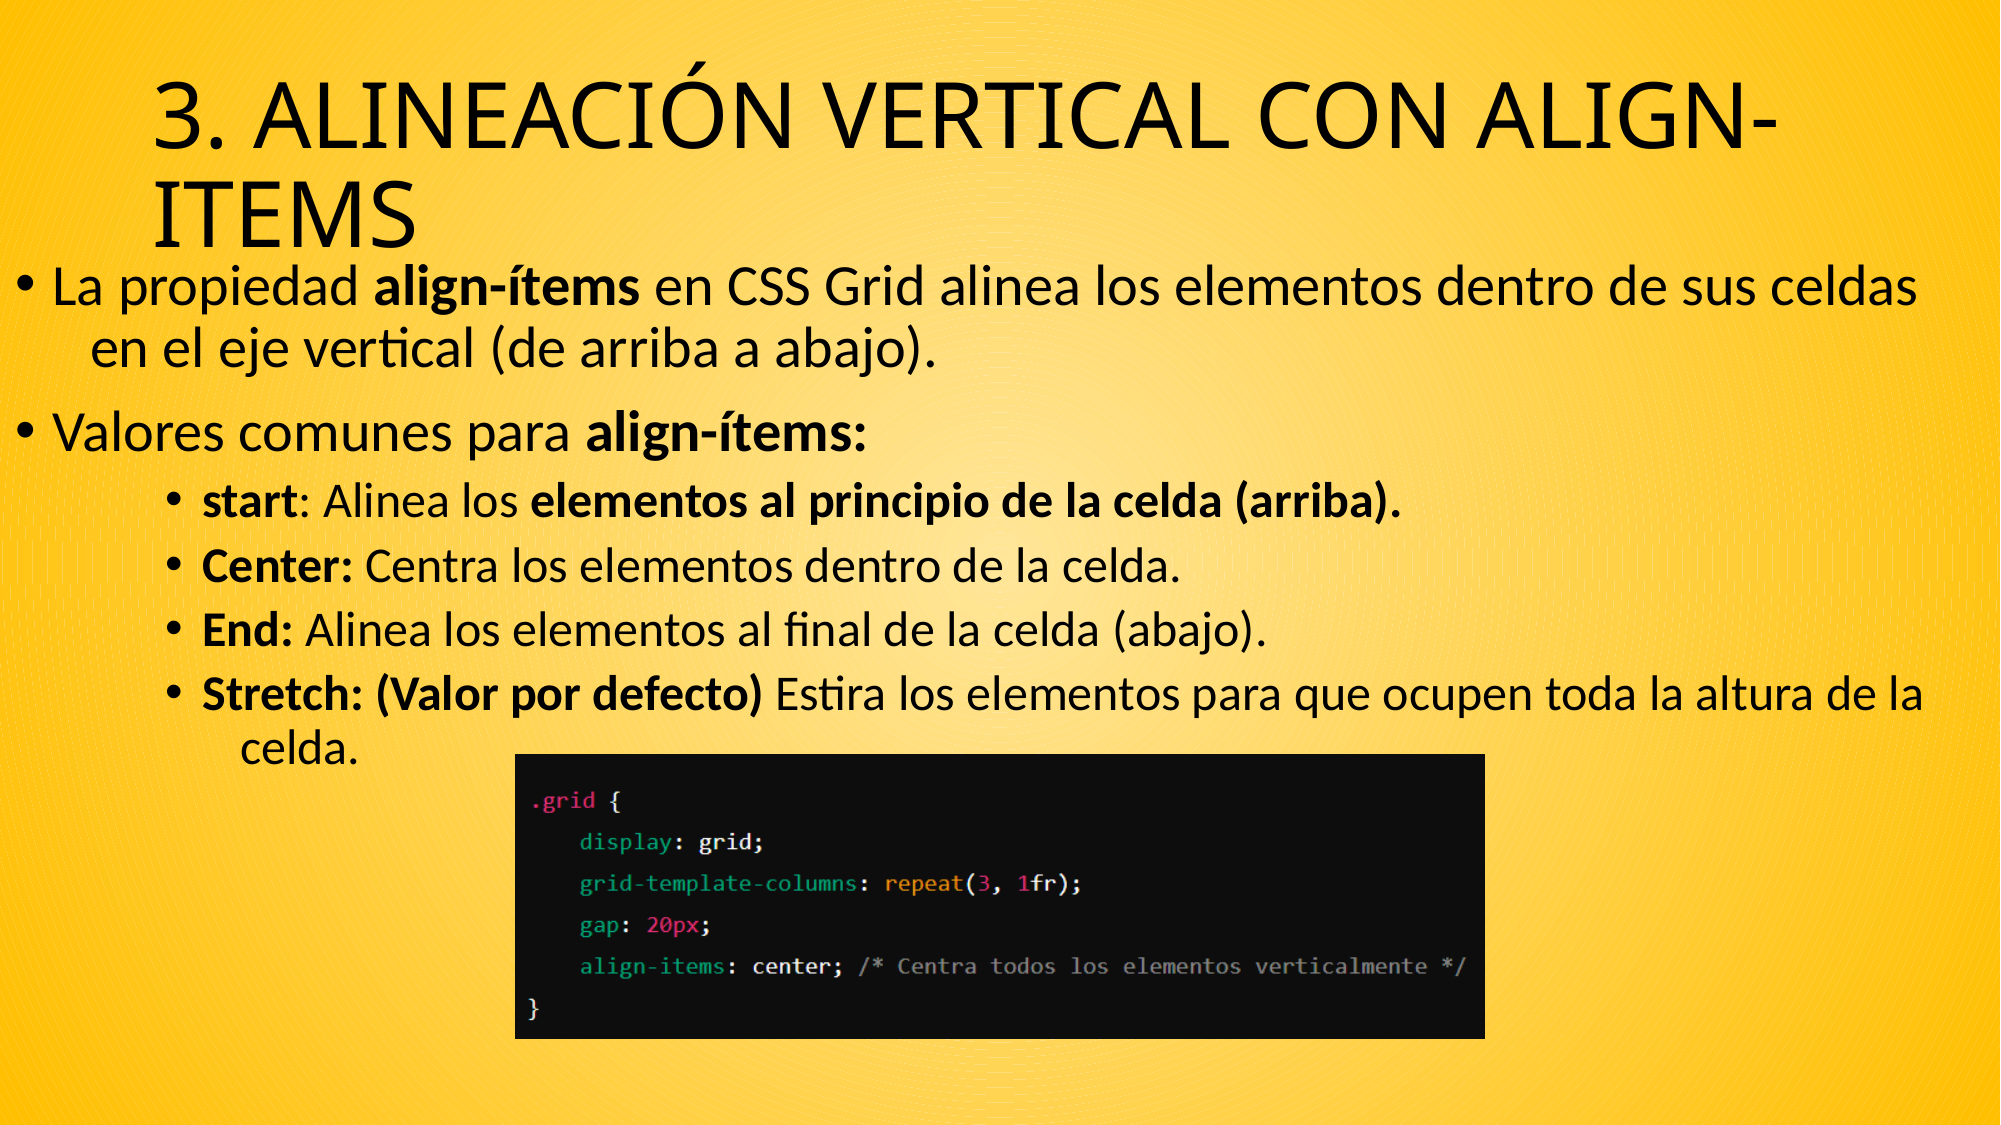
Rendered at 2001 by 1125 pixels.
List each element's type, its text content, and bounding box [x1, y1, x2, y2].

title 3. ALINEACIÓN VERTICAL CON ALIGN-ITEMS [137, 59, 1863, 247]
picture [515, 754, 1485, 1039]
list La propiedad align-ítems en CSS Grid alinea los elementos dentro de sus celdas en el eje vertical (de arriba a abajo). Valores comunes para align-ítems: start: Alinea los elementos al principio de la celda (arriba). Center: Centra los elementos dentro de la celda. End: Alinea los elementos al final de la celda (abajo). Stretch: (Valor por defecto) Estira los elementos para que ocupen toda la altura de la celda. [0, 247, 2000, 1125]
